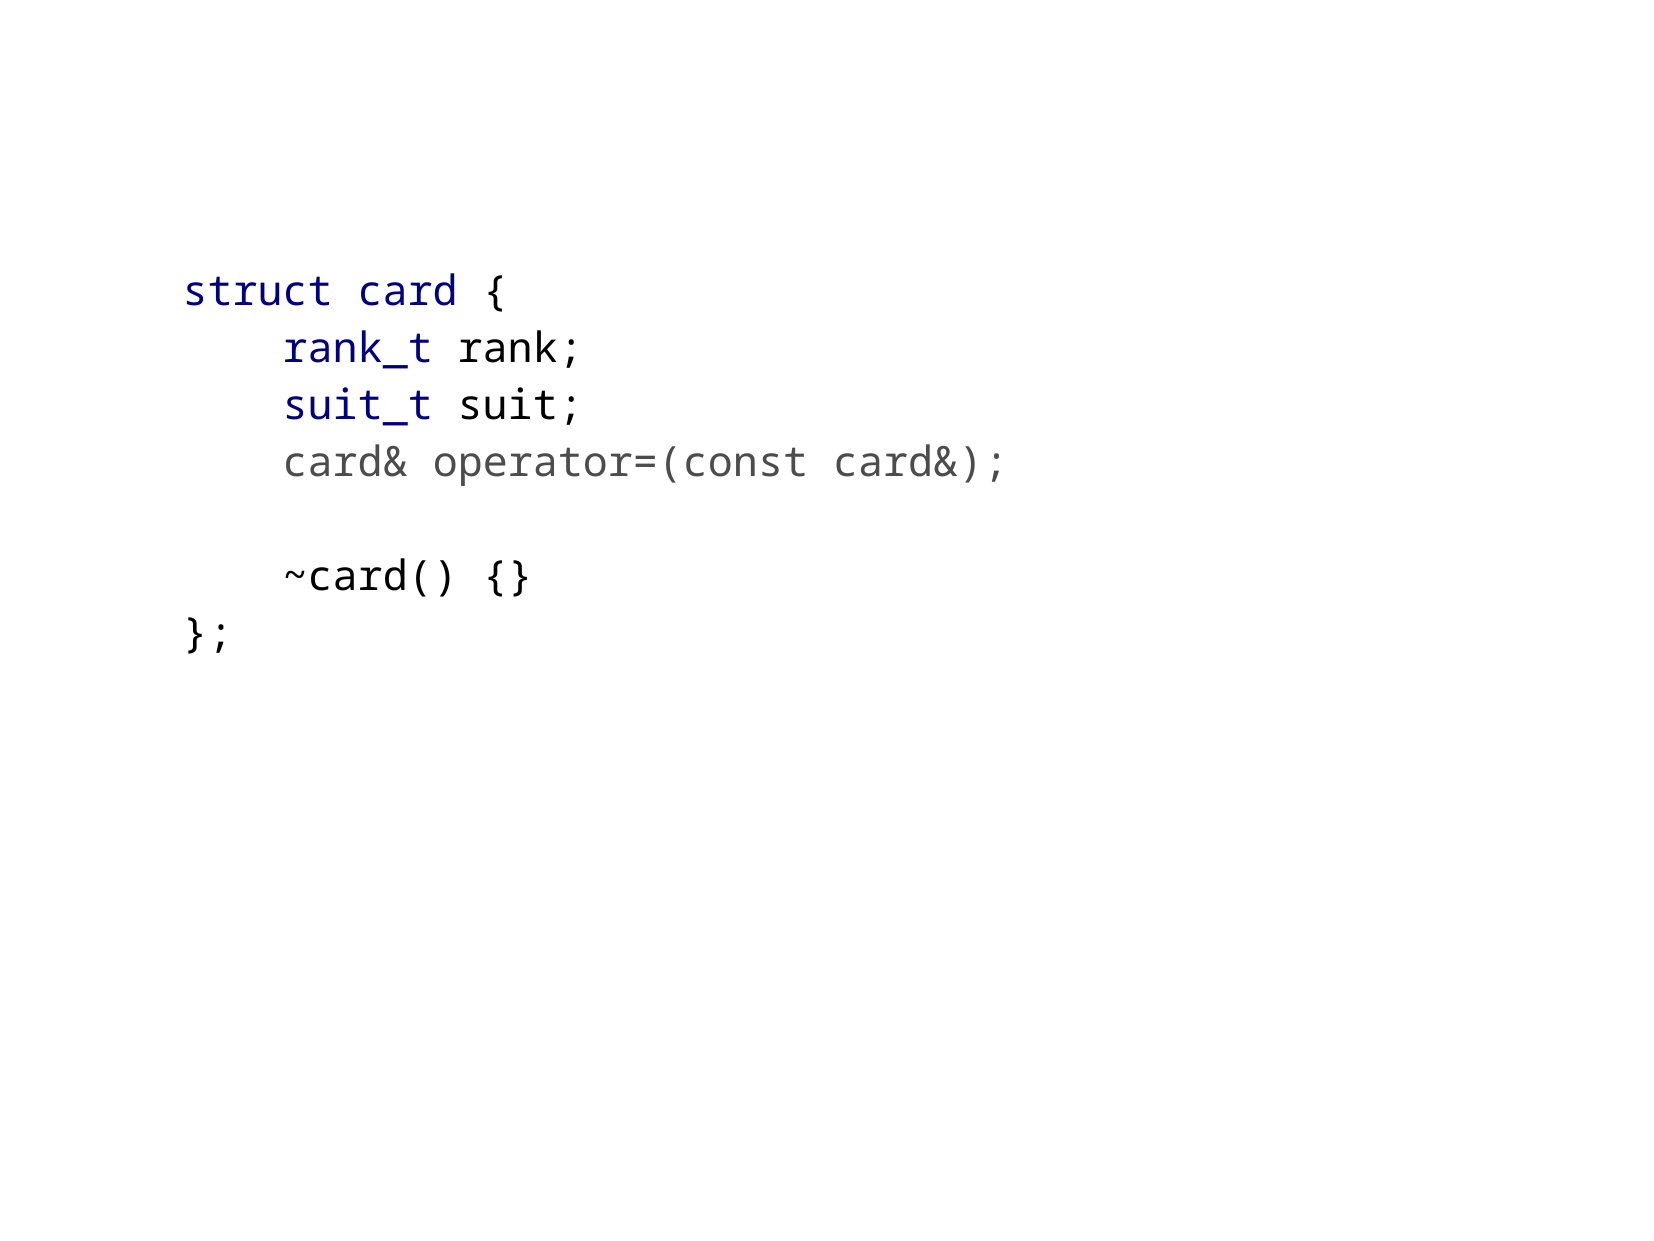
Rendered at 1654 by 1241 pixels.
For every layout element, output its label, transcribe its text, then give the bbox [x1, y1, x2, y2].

list struct card { rank_t rank; suit_t suit; card& operator=(const card&); ~card() {} }; [82, 260, 1571, 980]
